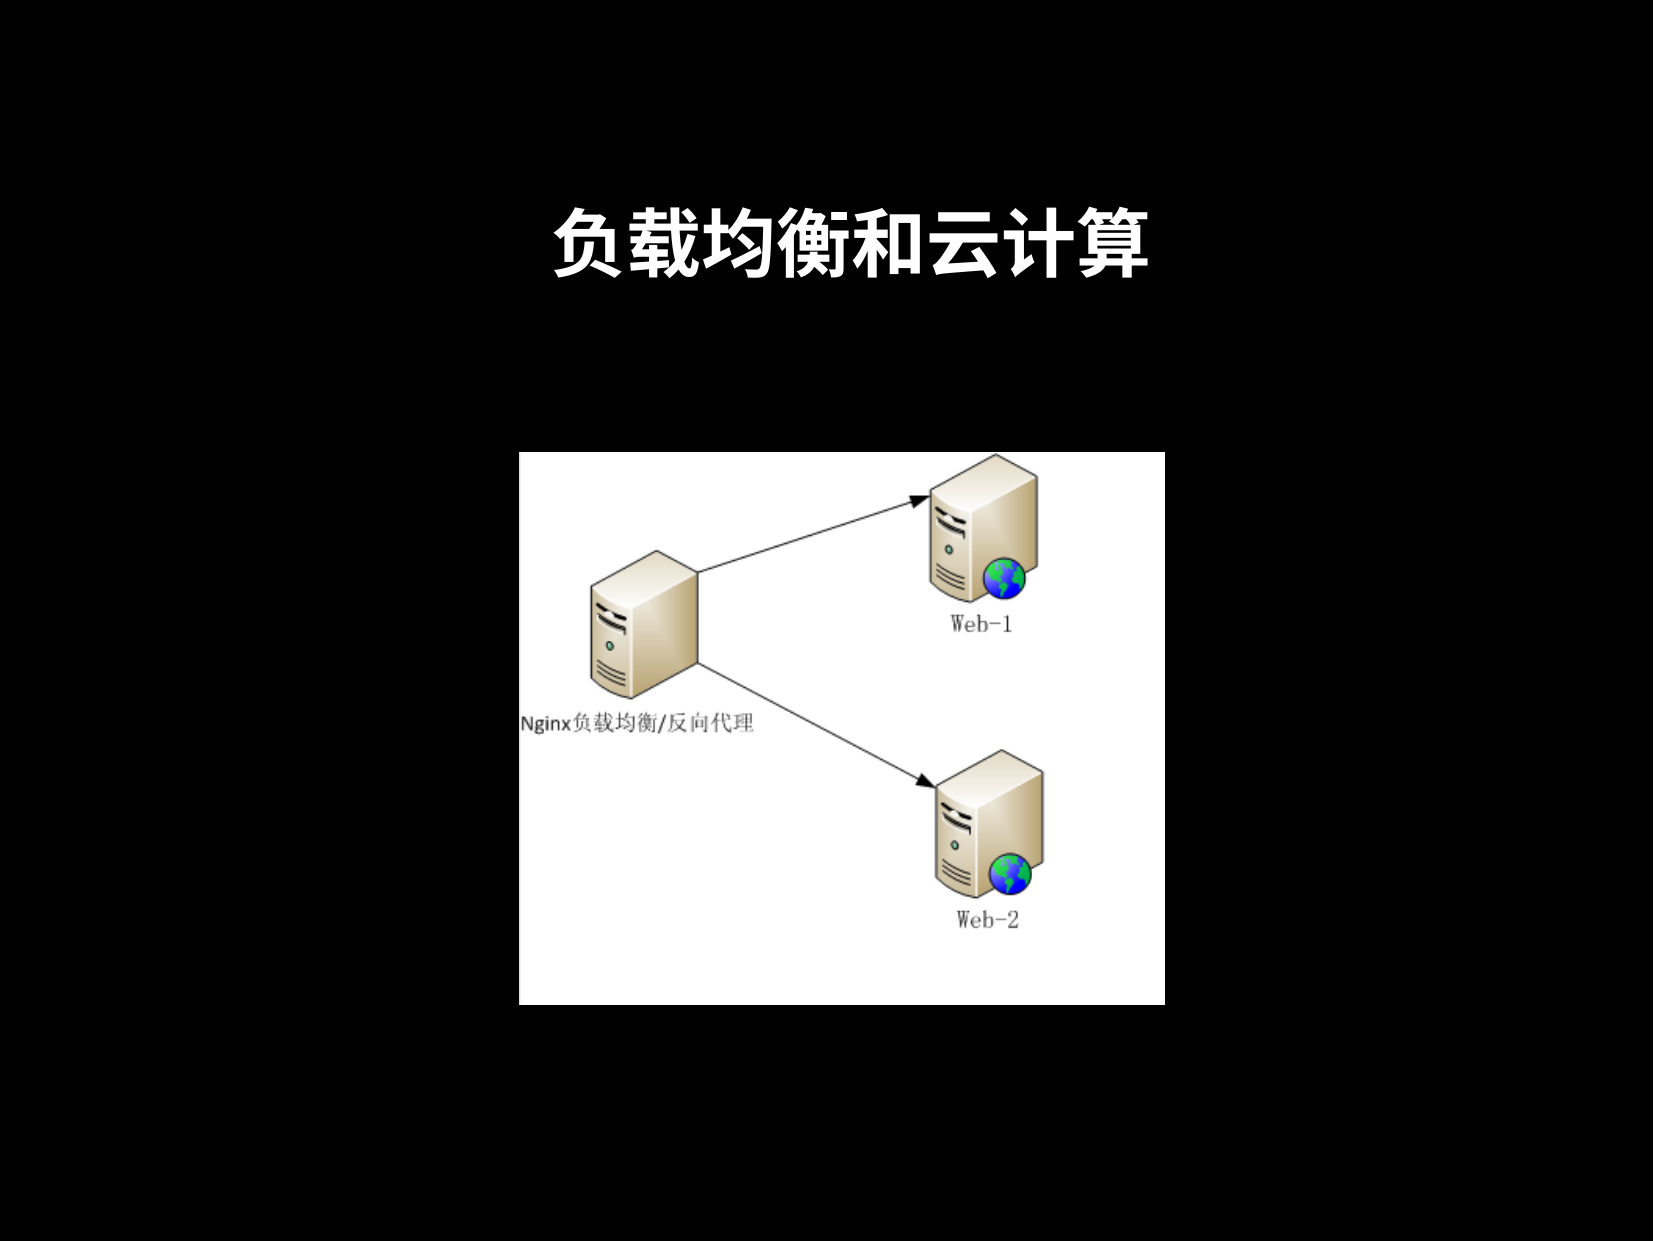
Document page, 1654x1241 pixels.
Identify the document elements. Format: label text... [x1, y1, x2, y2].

picture [519, 452, 1165, 1005]
text_box 负载均衡和云计算 [138, 177, 1565, 291]
